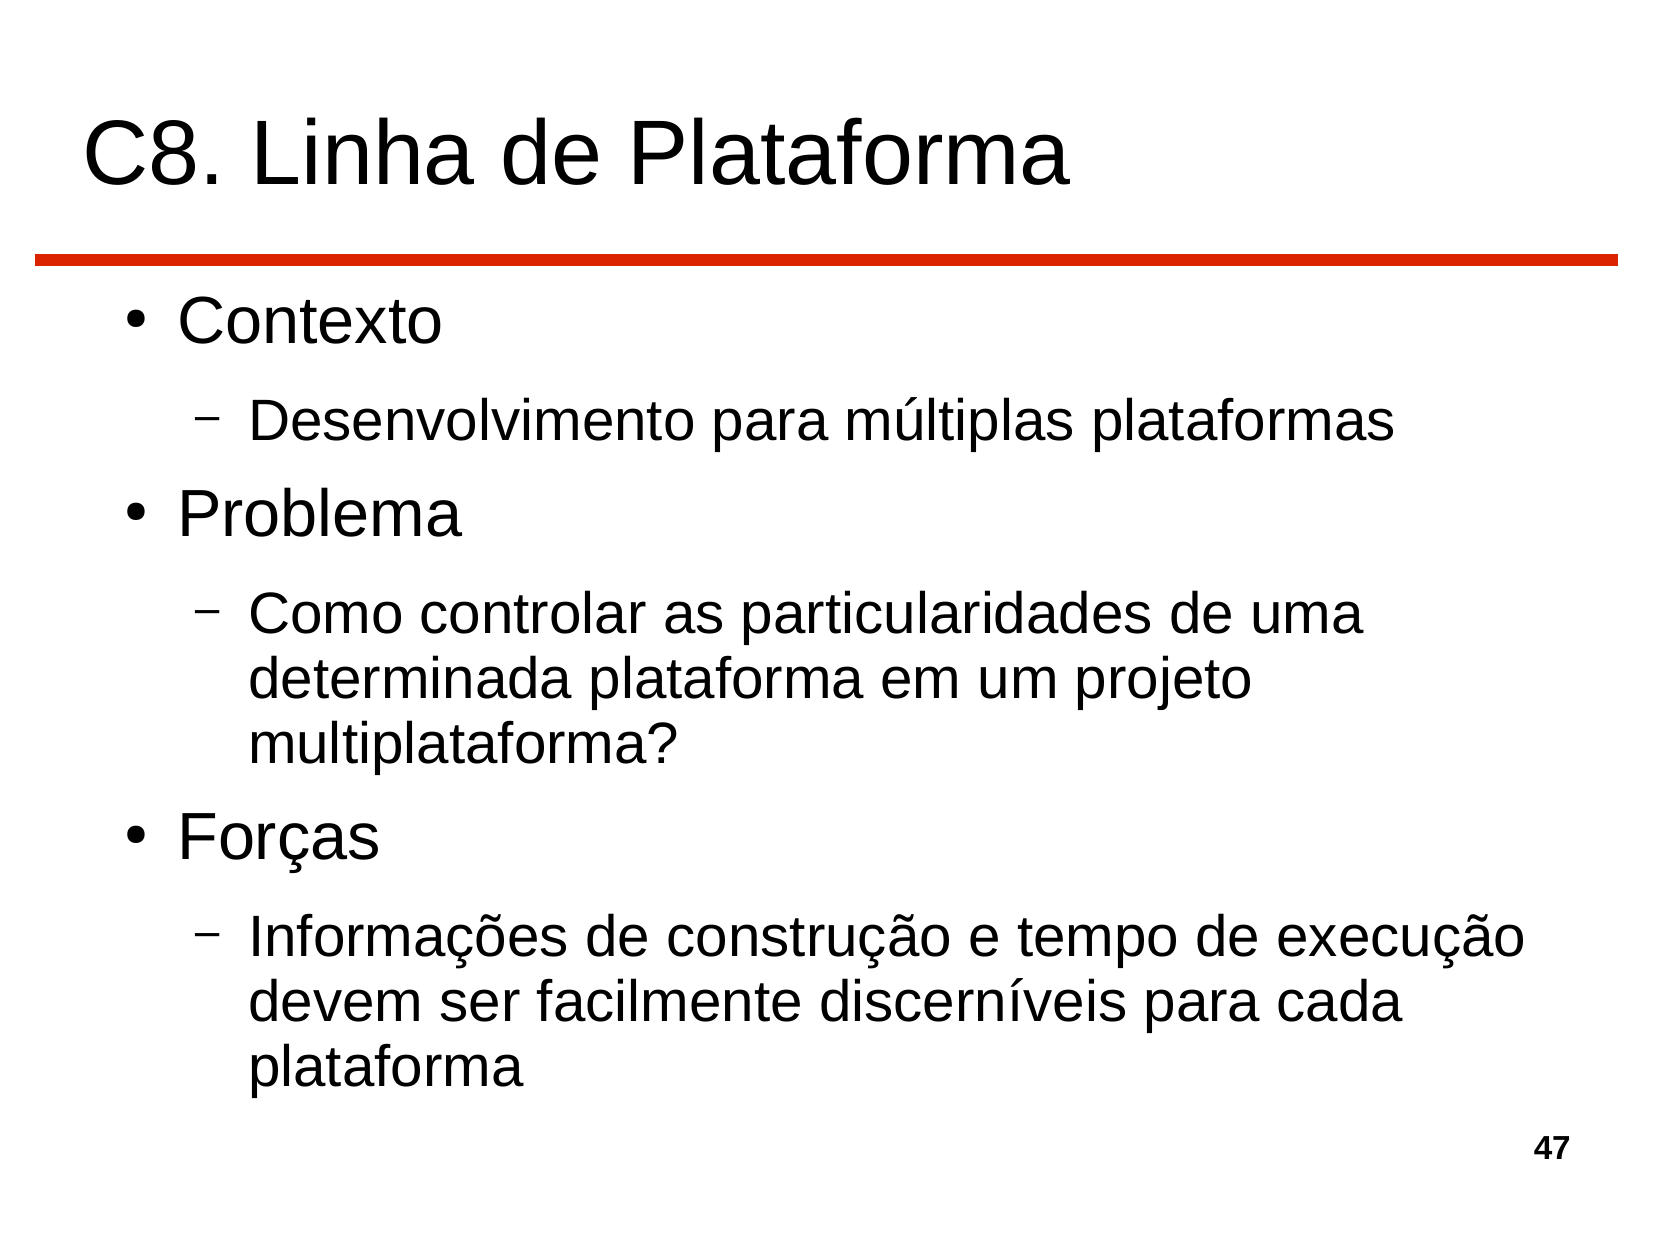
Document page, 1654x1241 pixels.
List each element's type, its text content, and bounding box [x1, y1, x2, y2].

title C8. Linha de Plataforma [82, 49, 1571, 257]
list Contexto Desenvolvimento para múltiplas plataformas Problema Como controlar as particularidades de uma determinada plataforma em um projeto multiplataforma? Forças Informações de construção e tempo de execução devem ser facilmente discerníveis para cada plataforma [106, 283, 1595, 1146]
